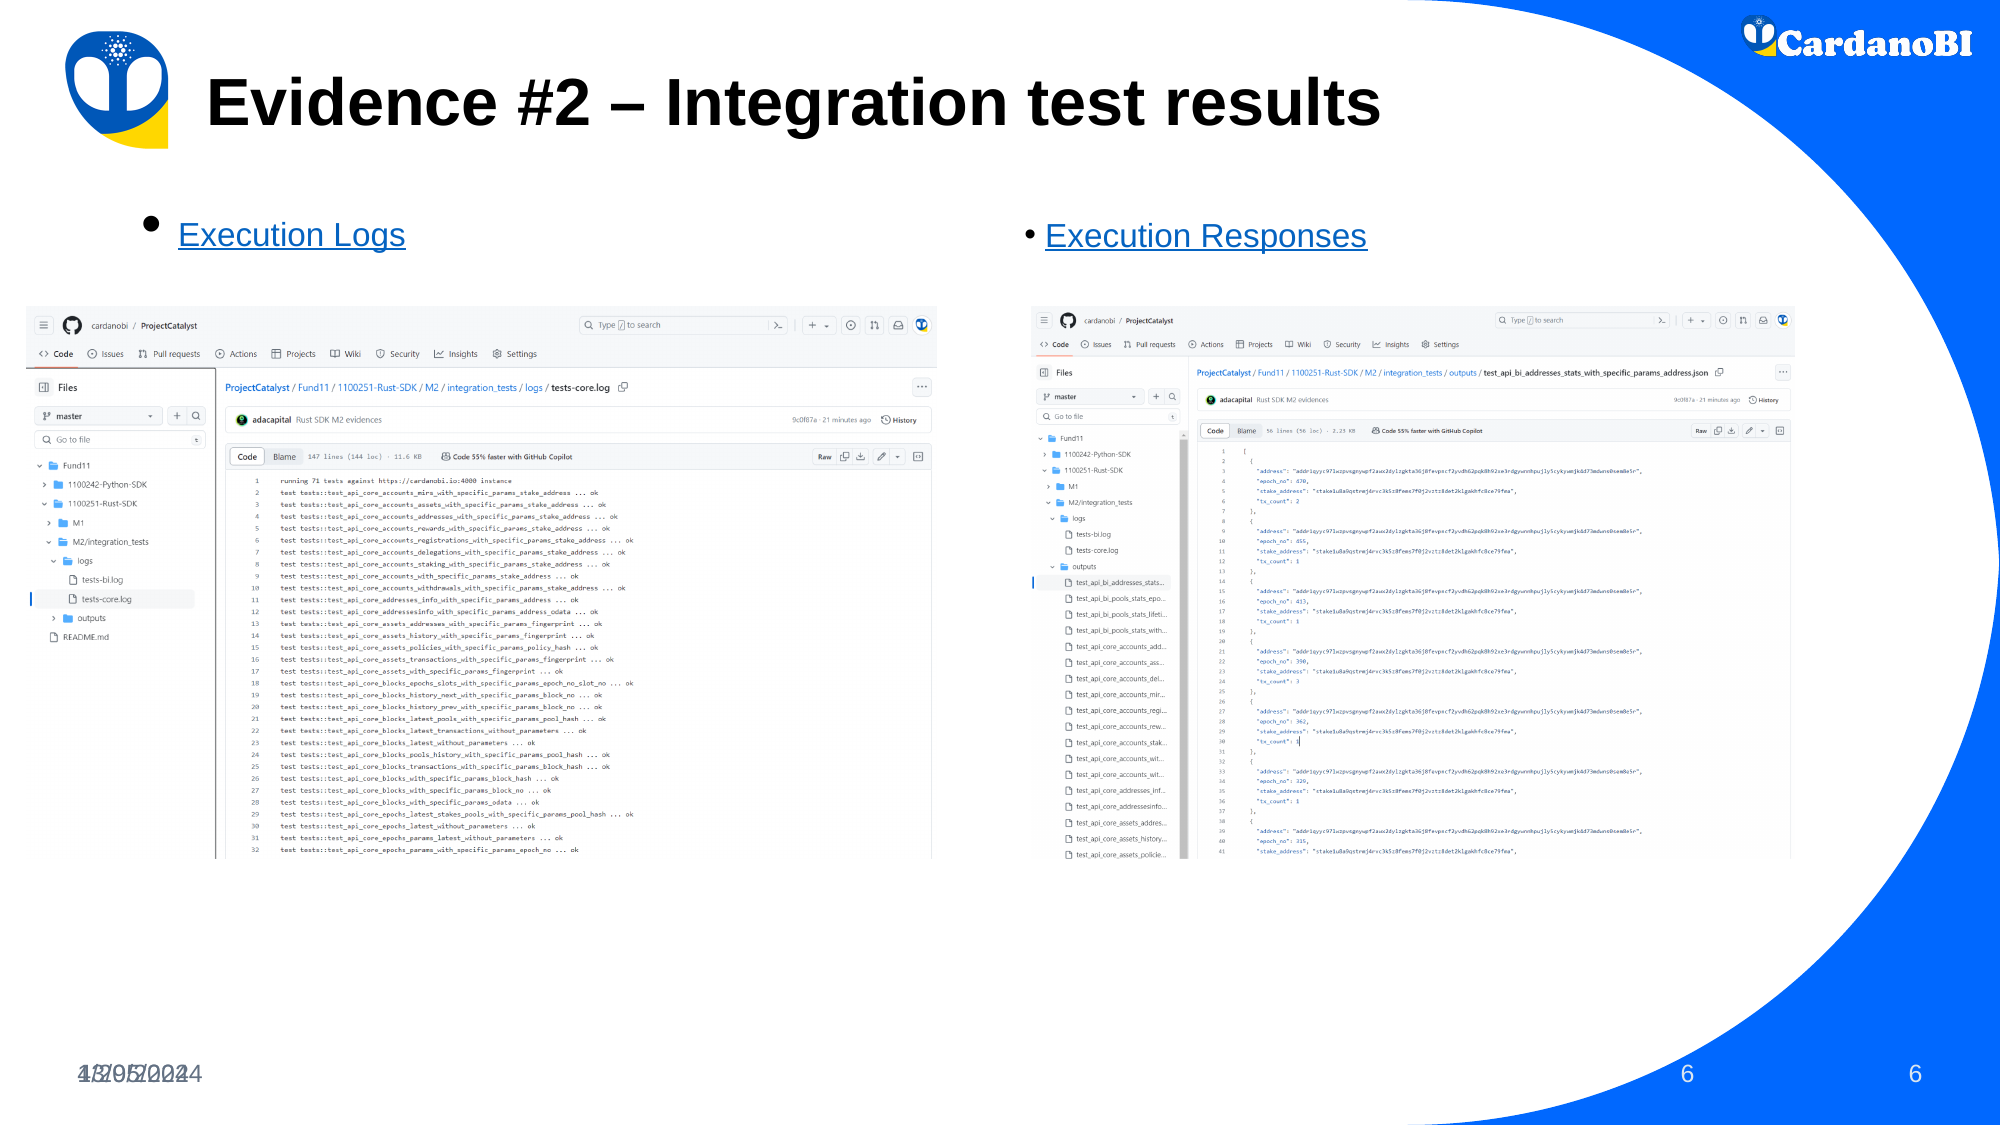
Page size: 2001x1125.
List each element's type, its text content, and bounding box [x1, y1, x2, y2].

picture [27, 0, 206, 190]
text_box 4/29/2024 [62, 1042, 513, 1103]
text_box Execution Logs [126, 188, 980, 1020]
picture [26, 306, 937, 859]
text_box Evidence #2 – Integration test results [191, 30, 1796, 148]
text_box Execution Responses [1009, 211, 1848, 1043]
text_box 1 [1665, 1042, 1938, 1103]
picture [1031, 306, 1795, 859]
picture [1741, 15, 1973, 65]
